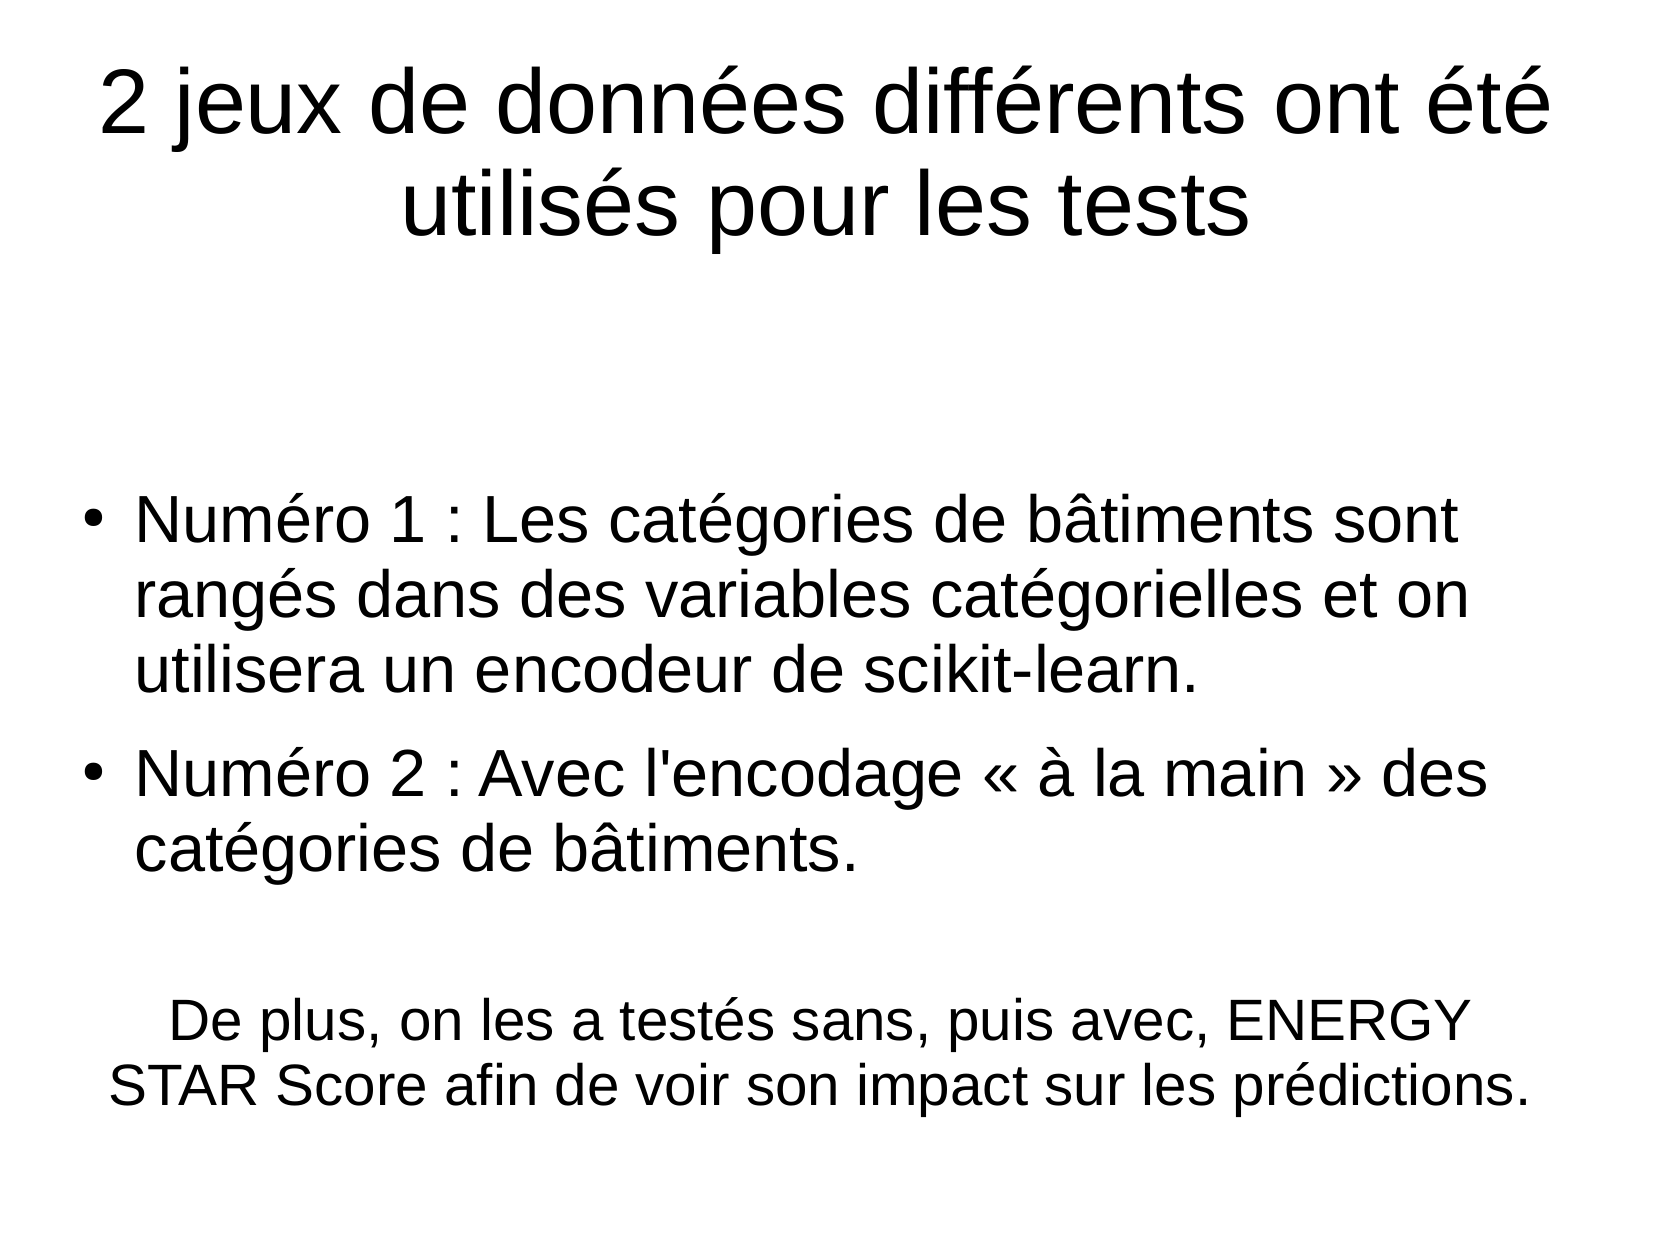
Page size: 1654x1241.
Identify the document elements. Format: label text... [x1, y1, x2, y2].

text_box De plus, on les a testés sans, puis avec, ENERGY STAR Score afin de voir son impact sur les prédictions. [70, 980, 1571, 1125]
list Numéro 1 : Les catégories de bâtiments sont rangés dans des variables catégorielles et on utilisera un encodeur de scikit-learn. Numéro 2 : Avec l'encodage « à la main » des catégories de bâtiments. [63, 482, 1553, 1241]
title 2 jeux de données différents ont été utilisés pour les tests [82, 49, 1571, 257]
